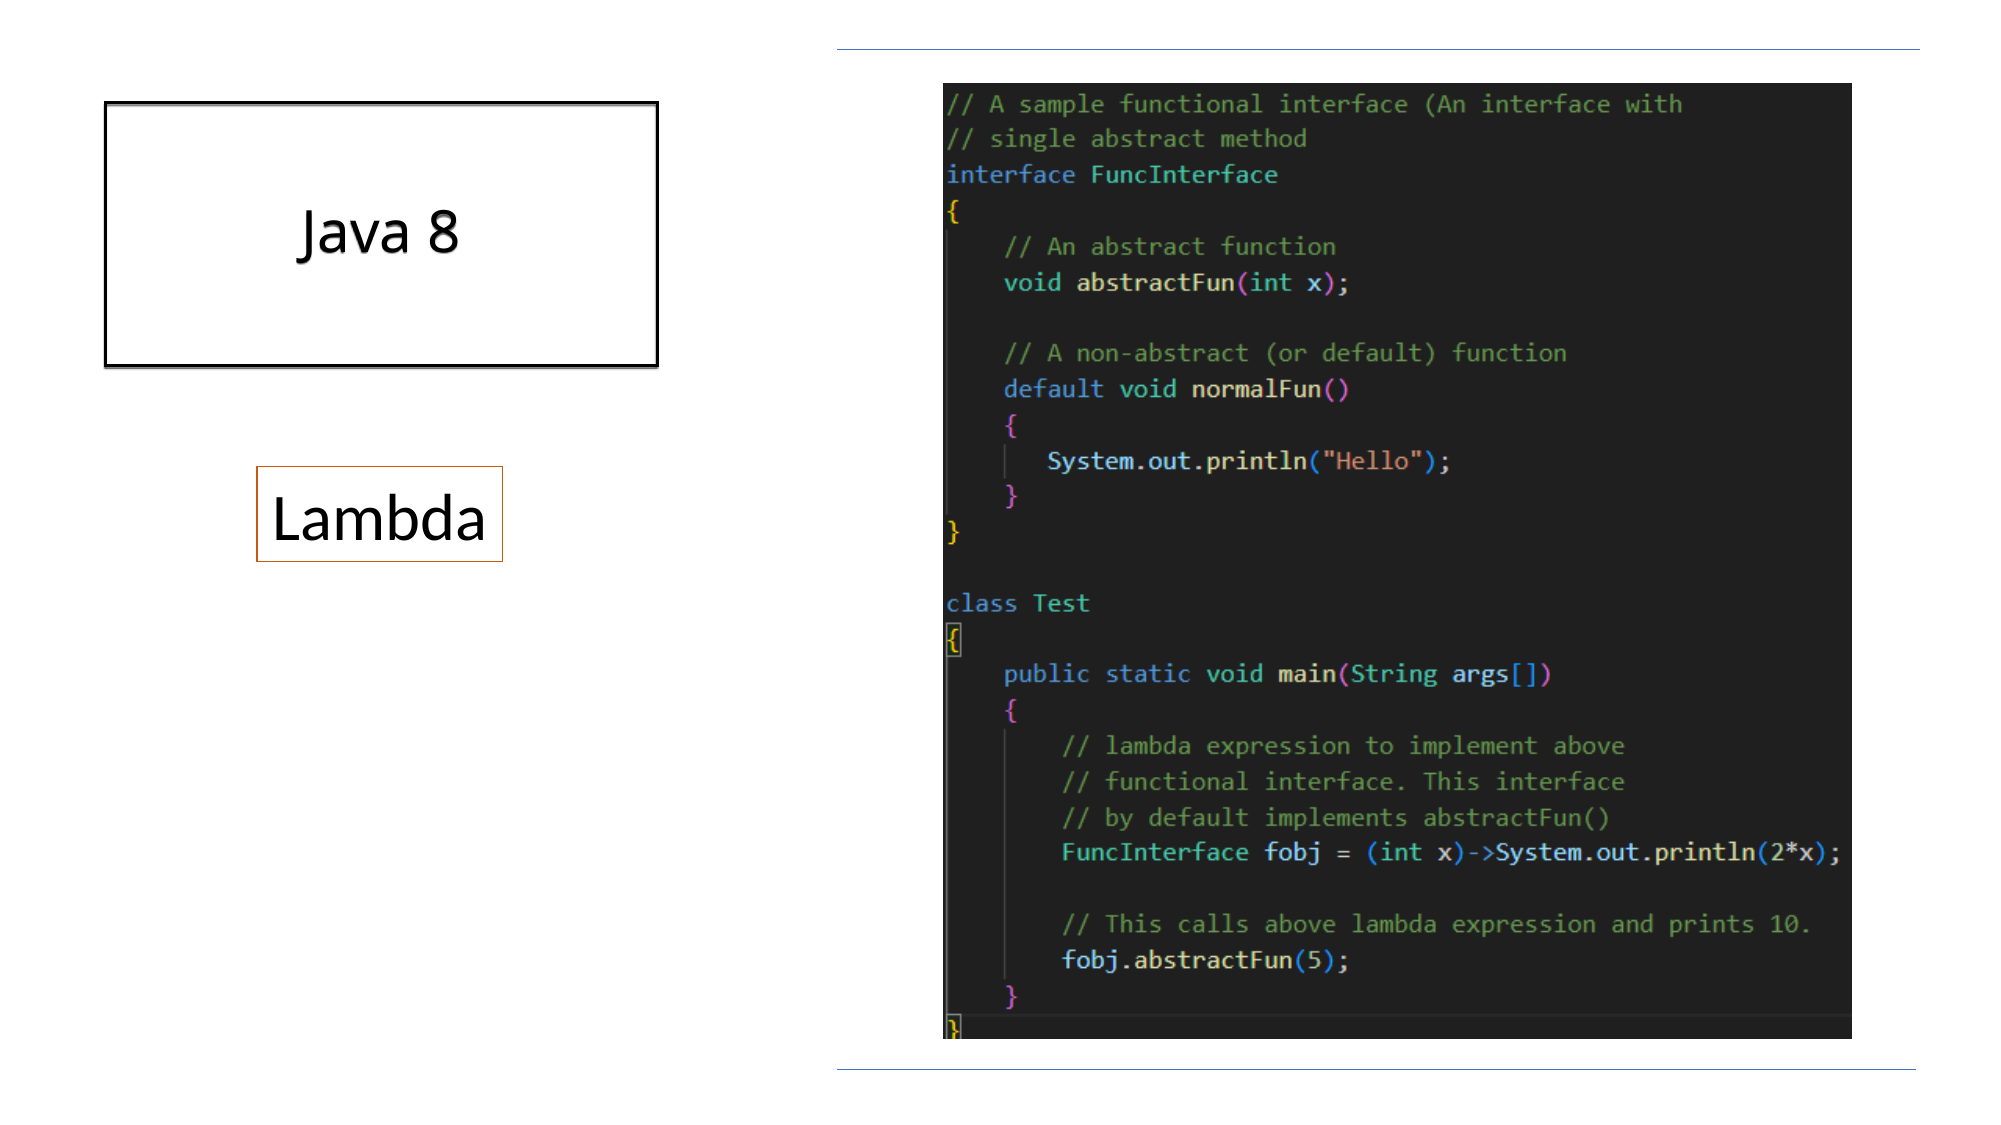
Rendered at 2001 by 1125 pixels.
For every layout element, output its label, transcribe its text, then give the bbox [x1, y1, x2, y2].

picture [943, 83, 1852, 1039]
title Java 8 [105, 102, 658, 366]
text_box Lambda [257, 467, 503, 562]
